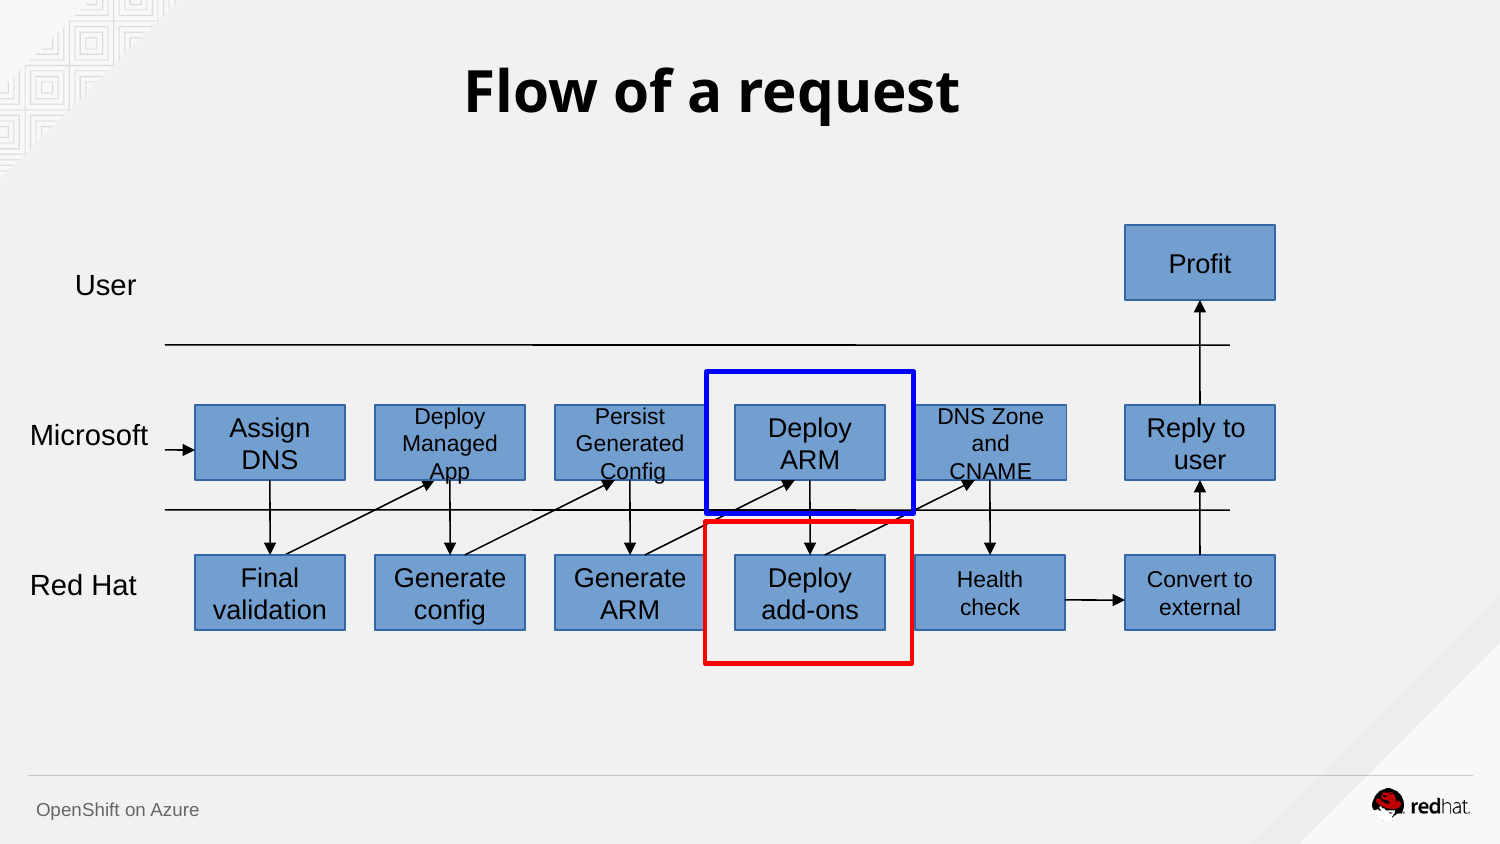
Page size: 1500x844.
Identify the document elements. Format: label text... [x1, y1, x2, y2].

picture [0, 0, 1500, 844]
text_box Generate config [374, 554, 525, 630]
text_box Flow of a request [75, 46, 1350, 140]
text_box Reply to user [1124, 404, 1275, 480]
text_box Deploy ARM [734, 404, 885, 480]
text_box Profit [1124, 224, 1275, 300]
text_box Red Hat [14, 558, 152, 607]
text_box User [59, 258, 152, 307]
text_box Health check [914, 554, 1065, 630]
text_box Deploy add-ons [734, 554, 885, 630]
text_box Assign DNS [194, 404, 345, 480]
text_box Final validation [194, 555, 345, 630]
text_box Deploy Managed App [374, 405, 525, 480]
text_box Convert to external [1124, 554, 1275, 630]
text_box Microsoft [15, 408, 164, 457]
text_box Persist Generated Config [554, 404, 704, 480]
text_box DNS Zone and CNAME [916, 404, 1067, 480]
text_box Generate ARM [554, 554, 703, 630]
